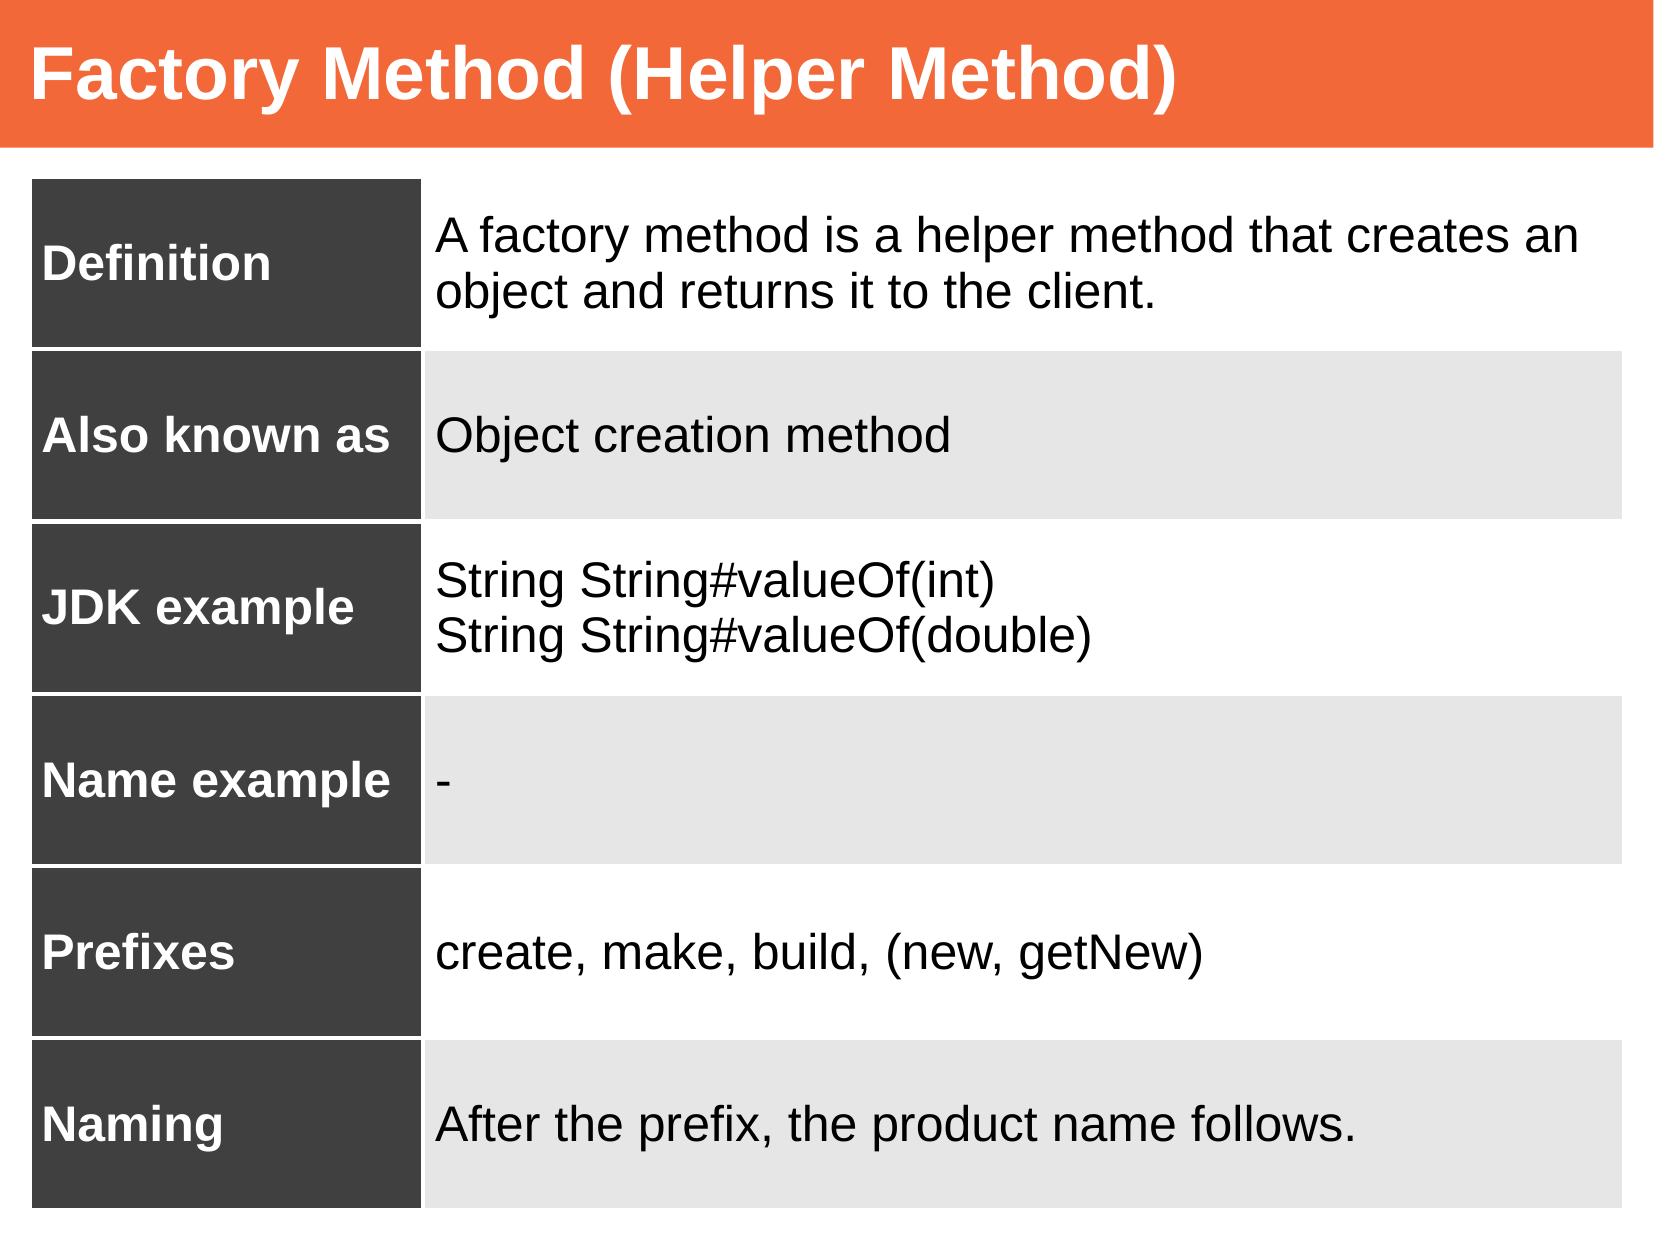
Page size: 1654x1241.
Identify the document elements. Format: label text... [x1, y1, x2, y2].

table_cell String String#valueOf(int) String String#valueOf(double) [425, 524, 1622, 692]
table_header Definition [32, 179, 421, 347]
table_cell Prefixes [32, 868, 421, 1036]
title Factory Method (Helper Method) [0, 0, 1654, 148]
table_cell Name example [32, 696, 421, 864]
table_cell After the prefix, the product name follows. [425, 1040, 1622, 1208]
table_header A factory method is a helper method that creates an object and returns it to the client. [425, 179, 1622, 347]
table_cell create, make, build, (new, getNew) [425, 868, 1622, 1036]
table_cell Object creation method [425, 351, 1622, 519]
table_cell Naming [32, 1040, 421, 1208]
table_cell Also known as [32, 351, 421, 519]
table_cell - [425, 696, 1622, 864]
table_cell JDK example [32, 524, 421, 692]
